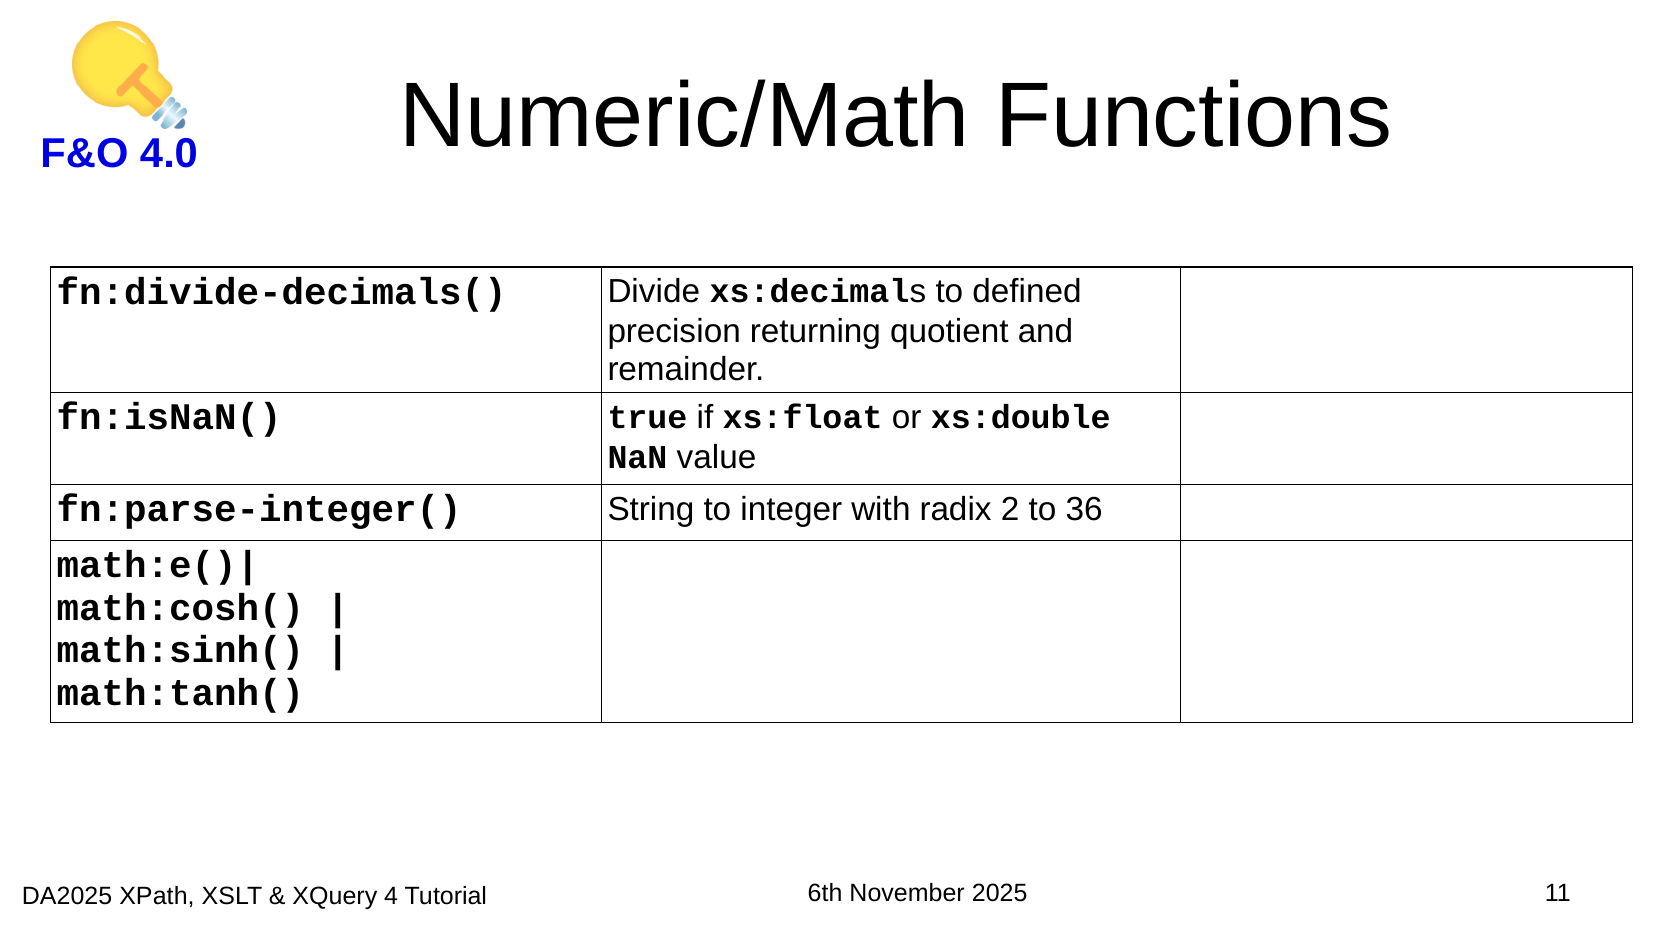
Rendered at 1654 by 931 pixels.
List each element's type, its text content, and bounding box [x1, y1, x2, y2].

table_cell math:e()| math:cosh() | math:sinh() |math:tanh() [51, 541, 601, 722]
table_cell fn:parse-integer() [51, 485, 601, 540]
table_cell [602, 541, 1180, 722]
table_header fn:divide-decimals() [51, 268, 601, 392]
table_cell String to integer with radix 2 to 36 [602, 485, 1180, 540]
table_cell [1181, 541, 1632, 722]
table_cell fn:isNaN() [51, 393, 601, 484]
table_cell [1181, 485, 1632, 540]
table_cell true if xs:float or xs:double NaN value [602, 393, 1180, 484]
title Numeric/Math Functions [222, 37, 1571, 193]
table_cell [1181, 393, 1632, 484]
table_header [1181, 268, 1632, 392]
picture [72, 21, 187, 129]
table_header Divide xs:decimals to defined precision returning quotient and remainder. [602, 268, 1180, 392]
